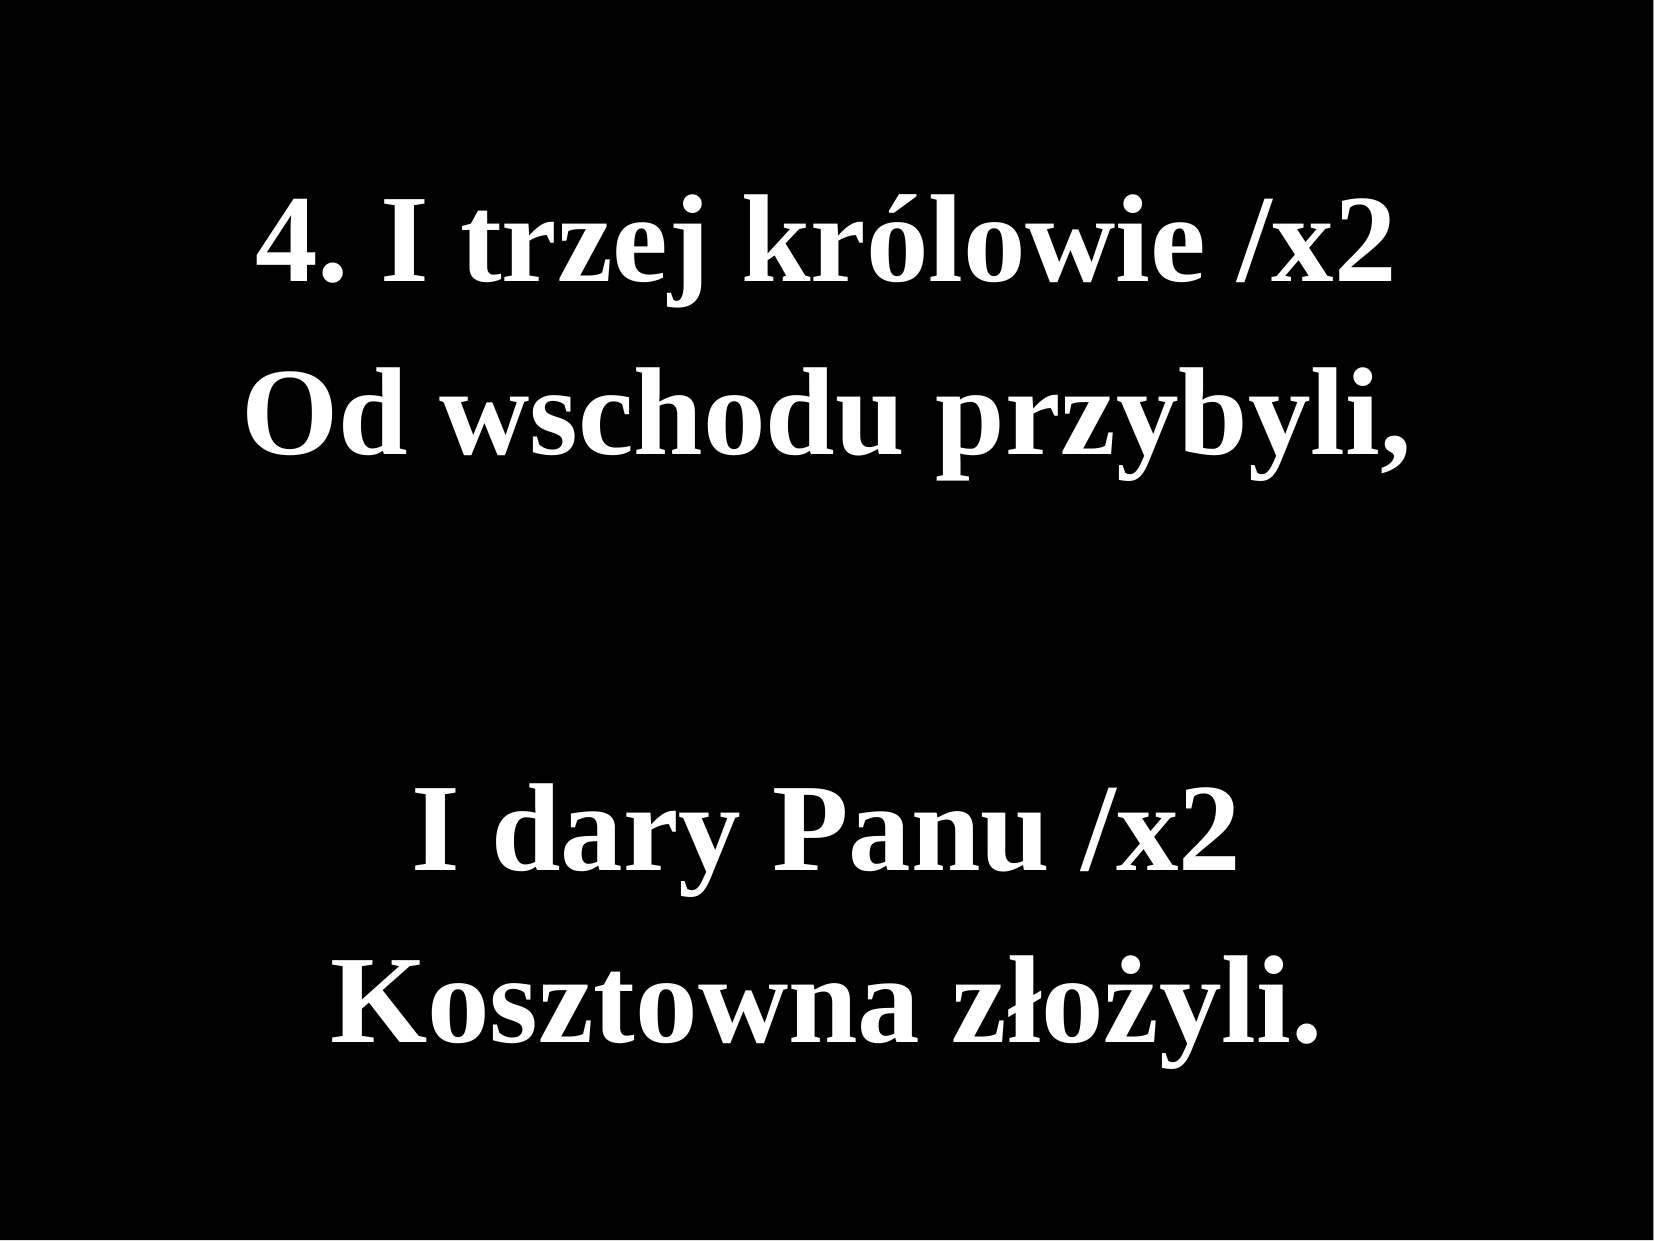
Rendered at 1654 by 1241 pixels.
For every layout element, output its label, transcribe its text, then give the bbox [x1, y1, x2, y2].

title 4. I trzej królowie /x2 ppp Od wschodu przybyli, I dary Panu /x2 ppp Kosztowna złożyli. [0, 0, 1654, 1241]
